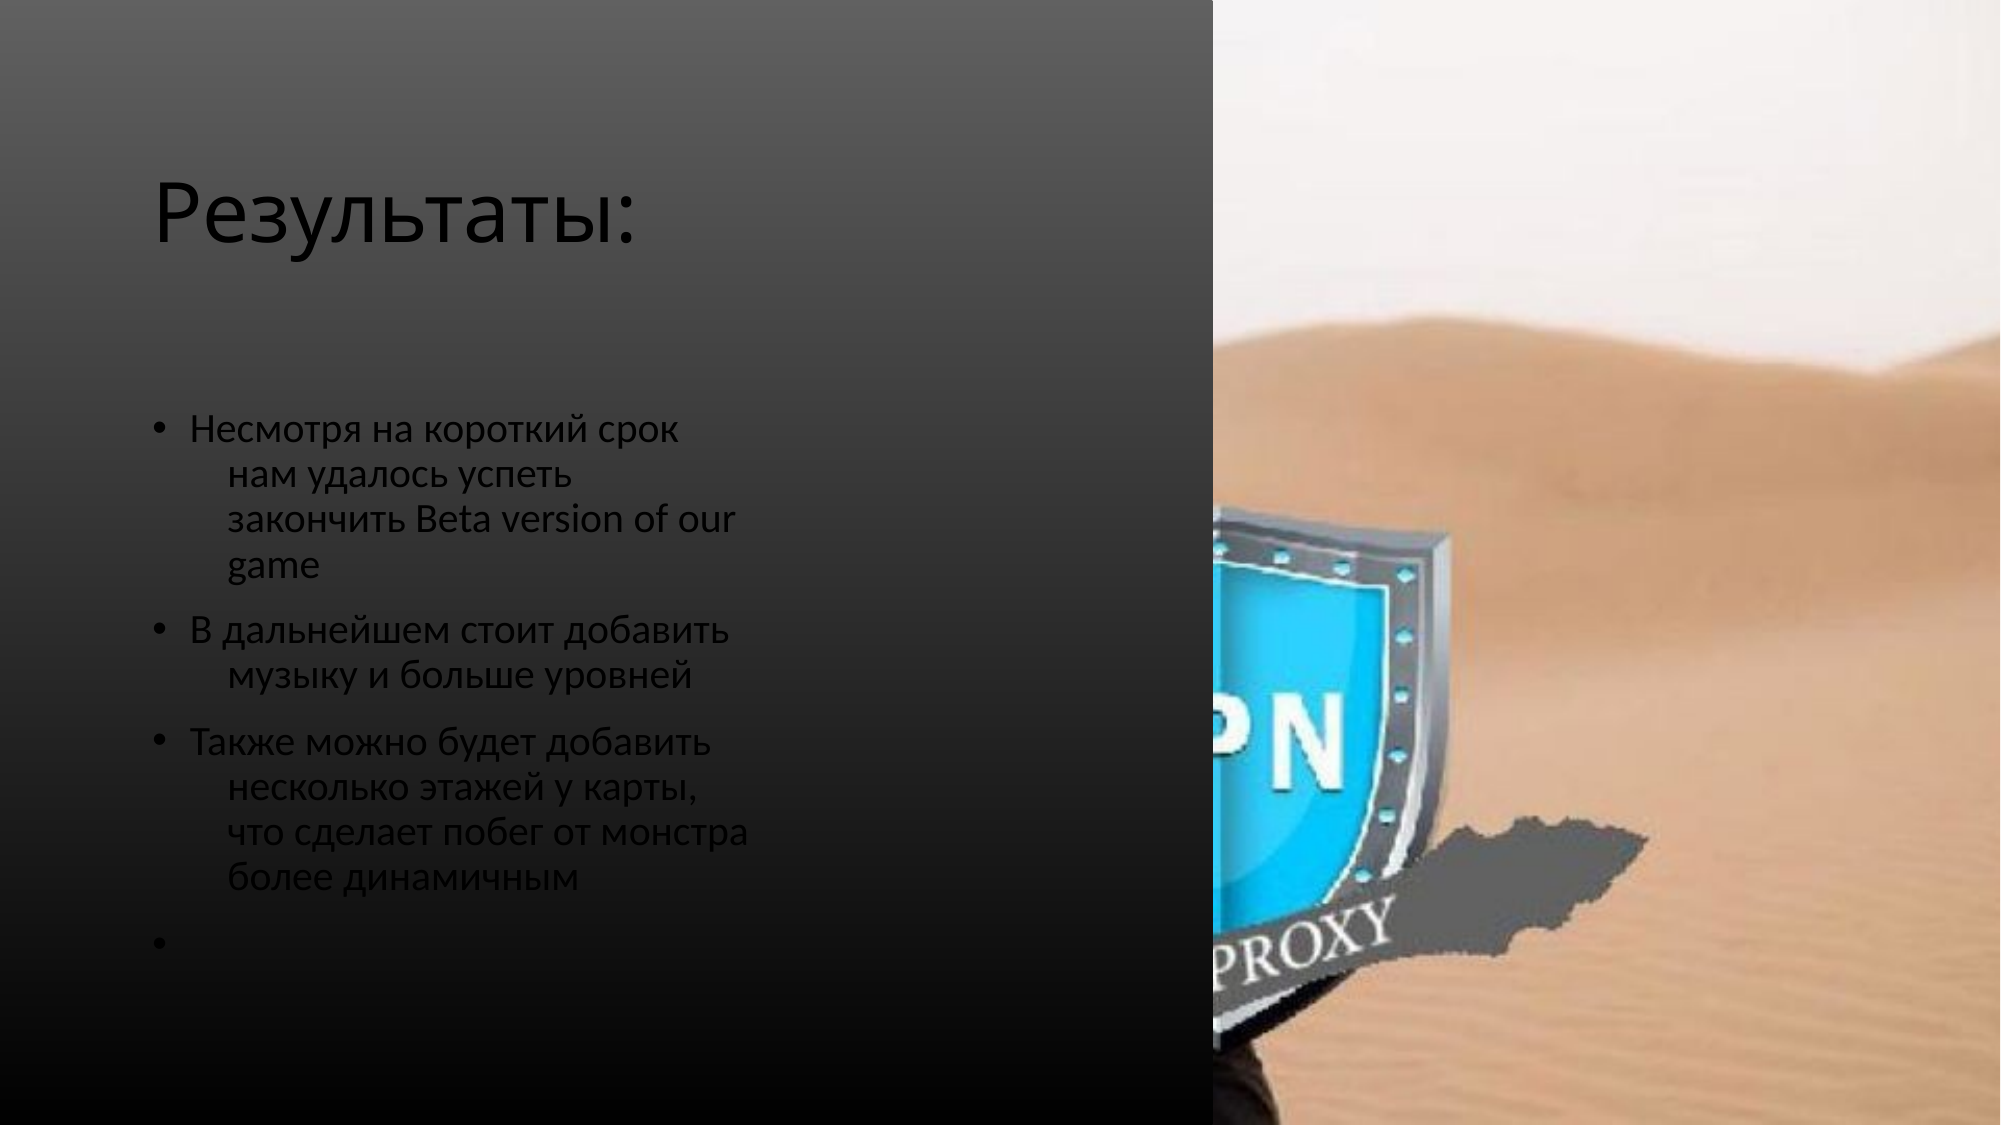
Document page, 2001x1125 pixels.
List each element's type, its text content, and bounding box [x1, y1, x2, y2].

picture [1212, 0, 2000, 1125]
picture [1367, 711, 1372, 720]
list Несмотря на короткий срок нам удалось успеть закончить Beta version of our game В дальнейшем стоит добавить музыку и больше уровней Также можно будет добавить несколько этажей у карты, что сделает побег от монстра более динамичным [137, 399, 765, 1014]
title Результаты: [137, 59, 765, 372]
text_box [0, 0, 1212, 1125]
